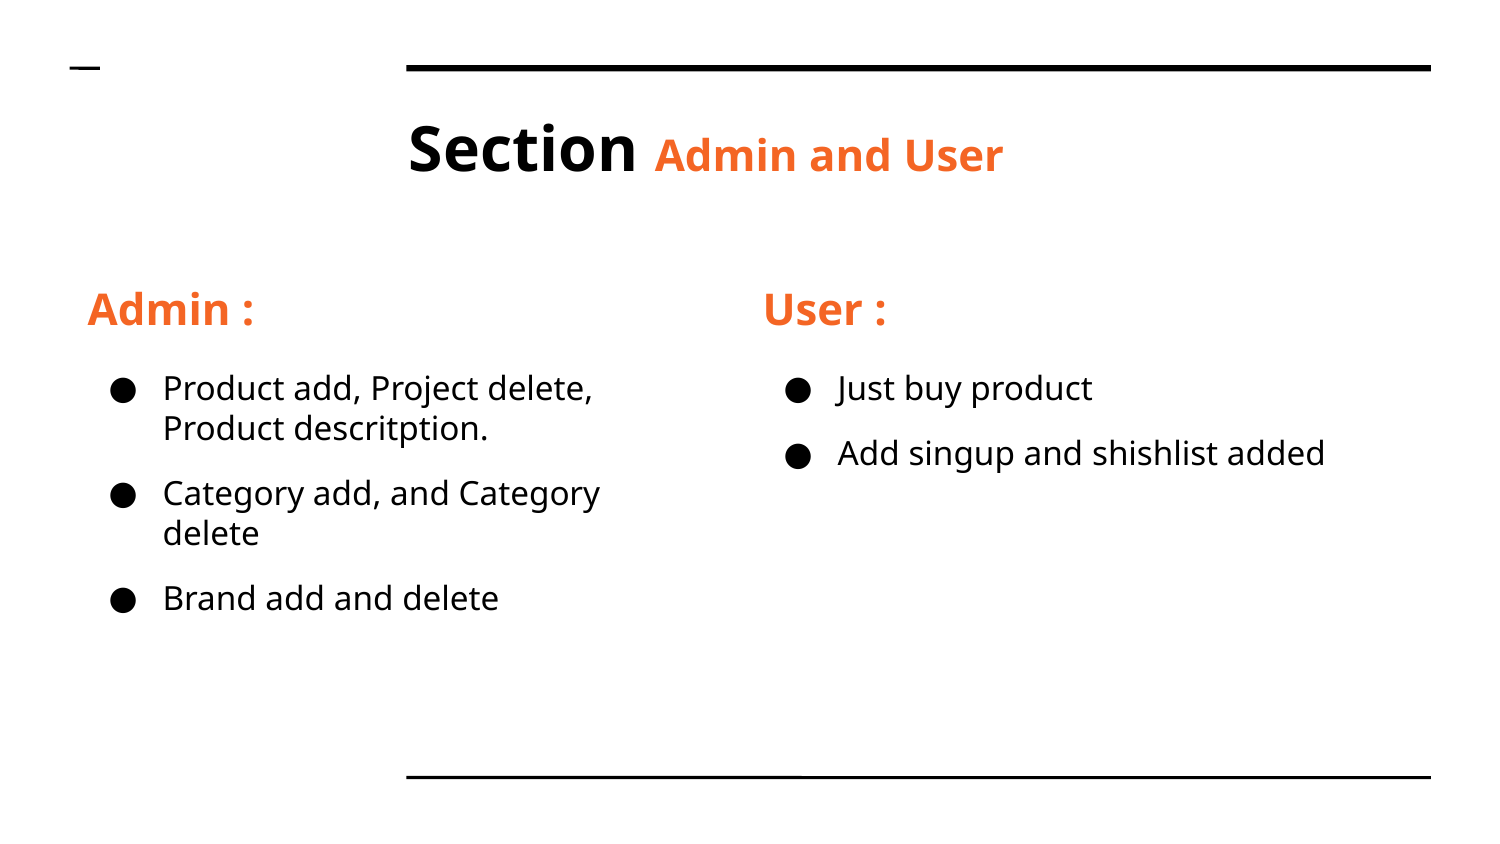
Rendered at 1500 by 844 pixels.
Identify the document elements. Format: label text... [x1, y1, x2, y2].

title Section Admin and User [393, 94, 1431, 199]
list Admin : Product add, Project delete, Product descritption. Category add, and Category delete Brand add and delete [72, 266, 713, 774]
list User : Just buy product Add singup and shishlist added [747, 266, 1388, 774]
